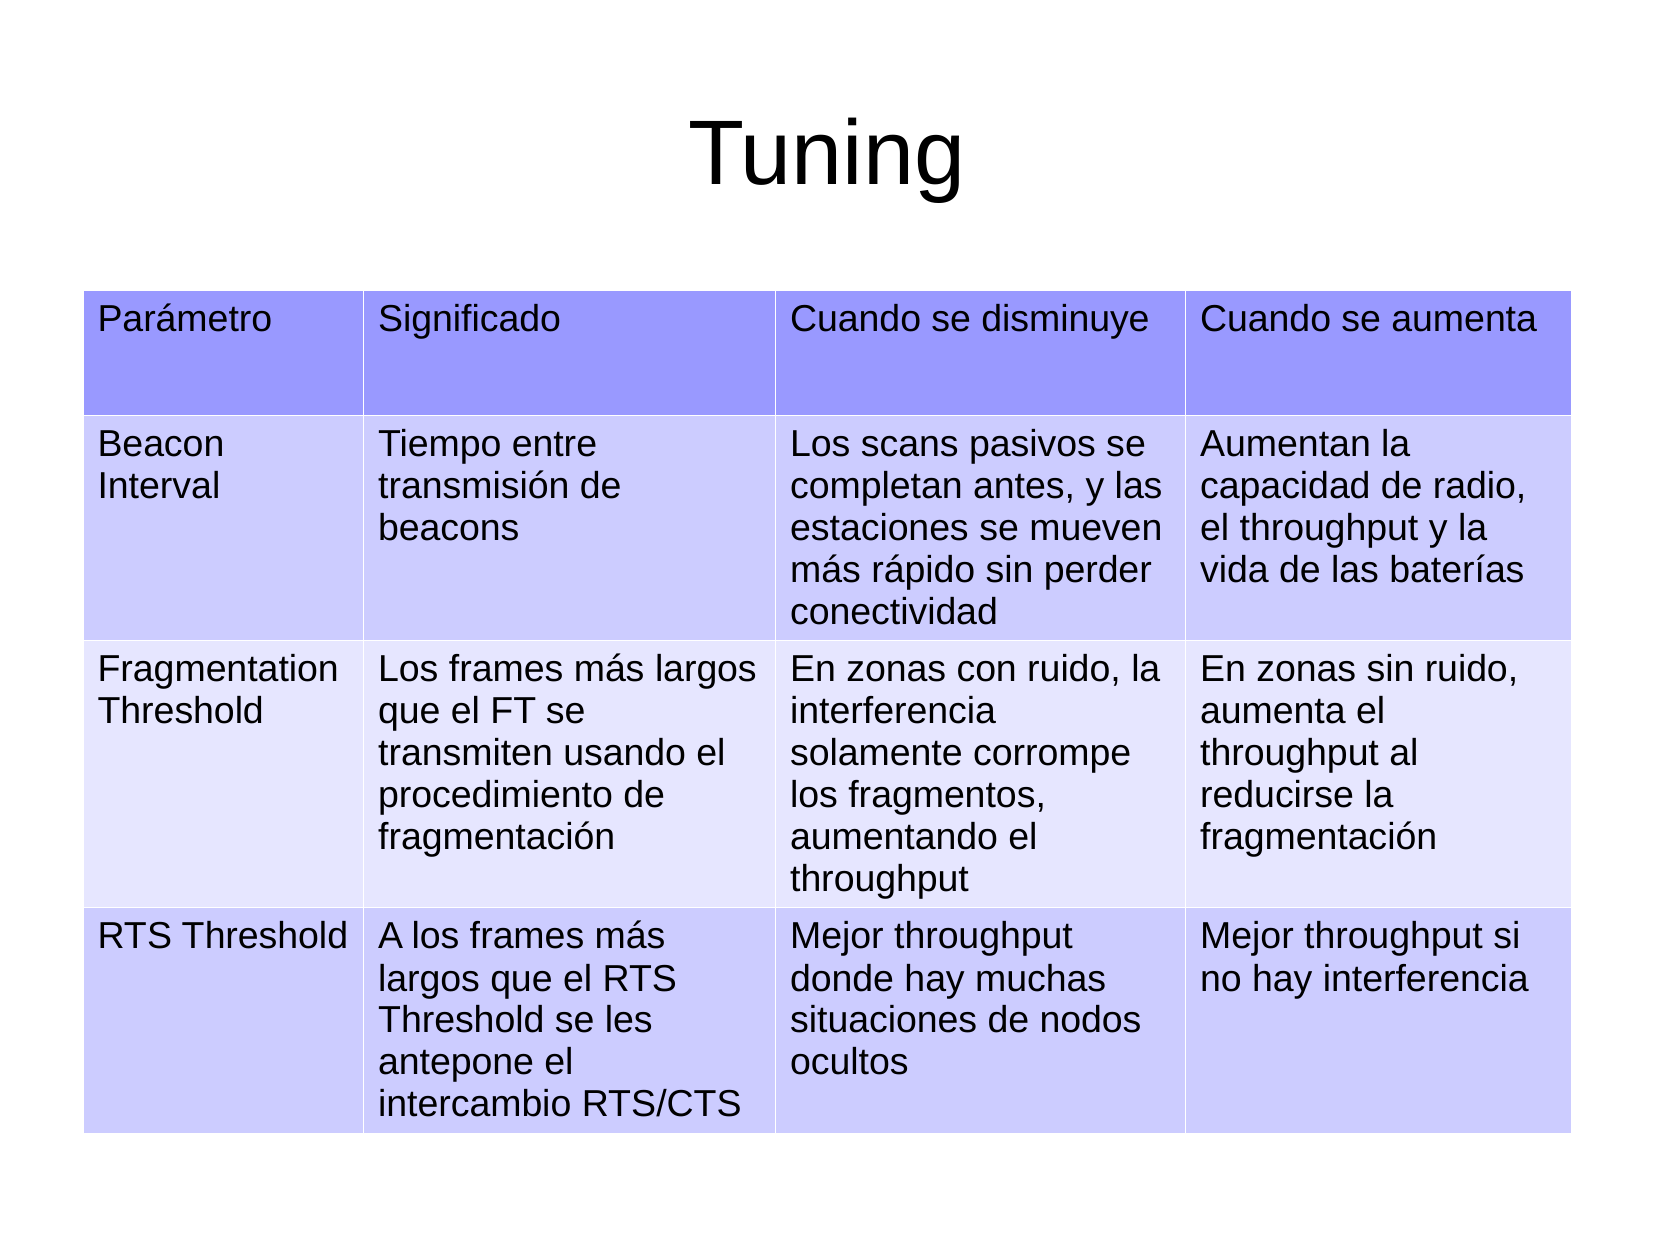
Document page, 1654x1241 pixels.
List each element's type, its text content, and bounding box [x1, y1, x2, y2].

table_header Significado [364, 291, 775, 415]
table_header Cuando se aumenta [1186, 291, 1571, 415]
table_cell Fragmentation Threshold [84, 641, 363, 907]
table_header Parámetro [84, 291, 363, 415]
table_cell Tiempo entre transmisión de beacons [364, 416, 775, 640]
table_cell En zonas con ruido, la interferencia solamente corrompe los fragmentos, aumentando el throughput [776, 641, 1185, 907]
table_cell Beacon Interval [84, 416, 363, 640]
table_cell Mejor throughput si no hay interferencia [1186, 908, 1571, 1133]
table_cell A los frames más largos que el RTS Threshold se les antepone el intercambio RTS/CTS [364, 908, 775, 1133]
table_cell En zonas sin ruido, aumenta el throughput al reducirse la fragmentación [1186, 641, 1571, 907]
table_cell Los frames más largos que el FT se transmiten usando el procedimiento de fragmentación [364, 641, 775, 907]
table_cell RTS Threshold [84, 908, 363, 1133]
table_cell Aumentan la capacidad de radio, el throughput y la vida de las baterías [1186, 416, 1571, 640]
table_cell Los scans pasivos se completan antes, y las estaciones se mueven más rápido sin perder conectividad [776, 416, 1185, 640]
table_cell Mejor throughput donde hay muchas situaciones de nodos ocultos [776, 908, 1185, 1133]
table_header Cuando se disminuye [776, 291, 1185, 415]
title Tuning [82, 49, 1571, 257]
